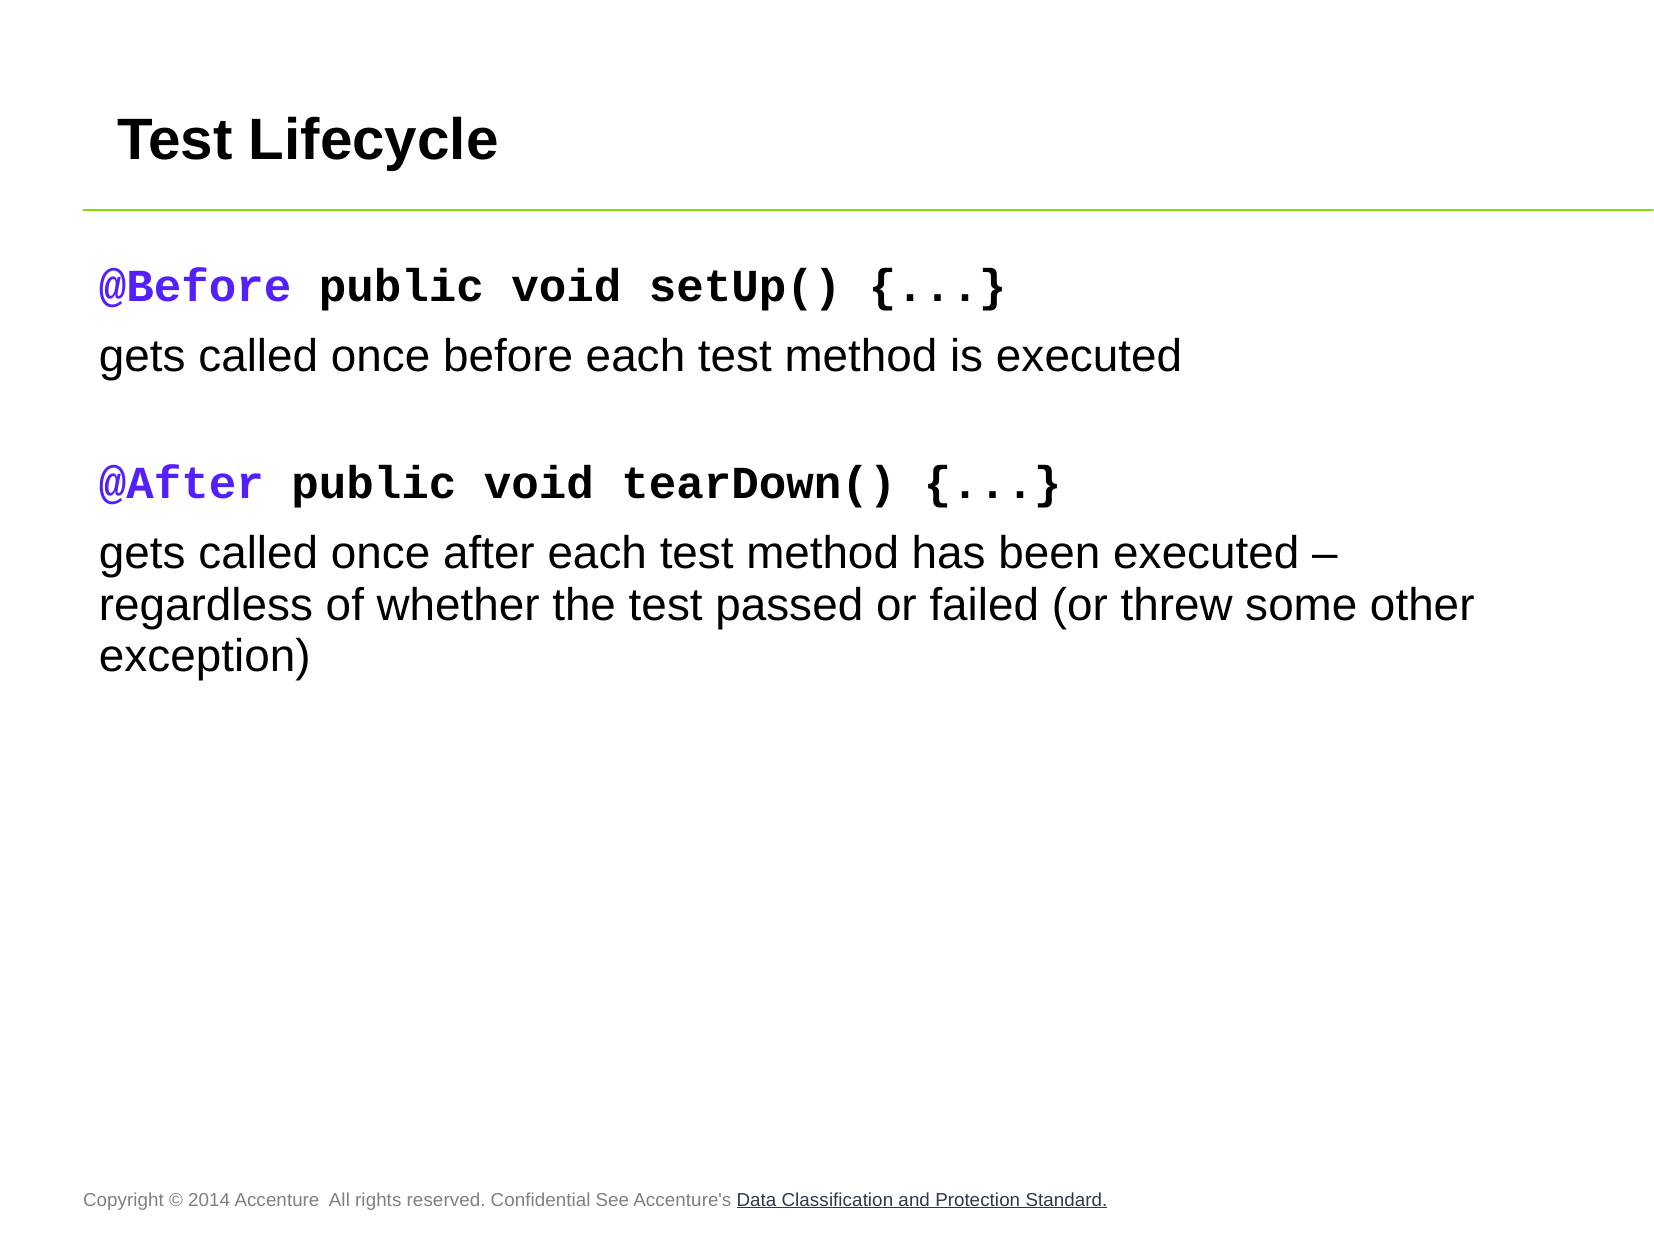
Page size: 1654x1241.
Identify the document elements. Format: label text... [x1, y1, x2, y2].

list @Before public void setUp() {...} gets called once before each test method is executed @After public void tearDown() {...} gets called once after each test method has been executed – regardless of whether the test passed or failed (or threw some other exception) [84, 255, 1573, 1166]
title Test Lifecycle [81, 68, 1654, 211]
